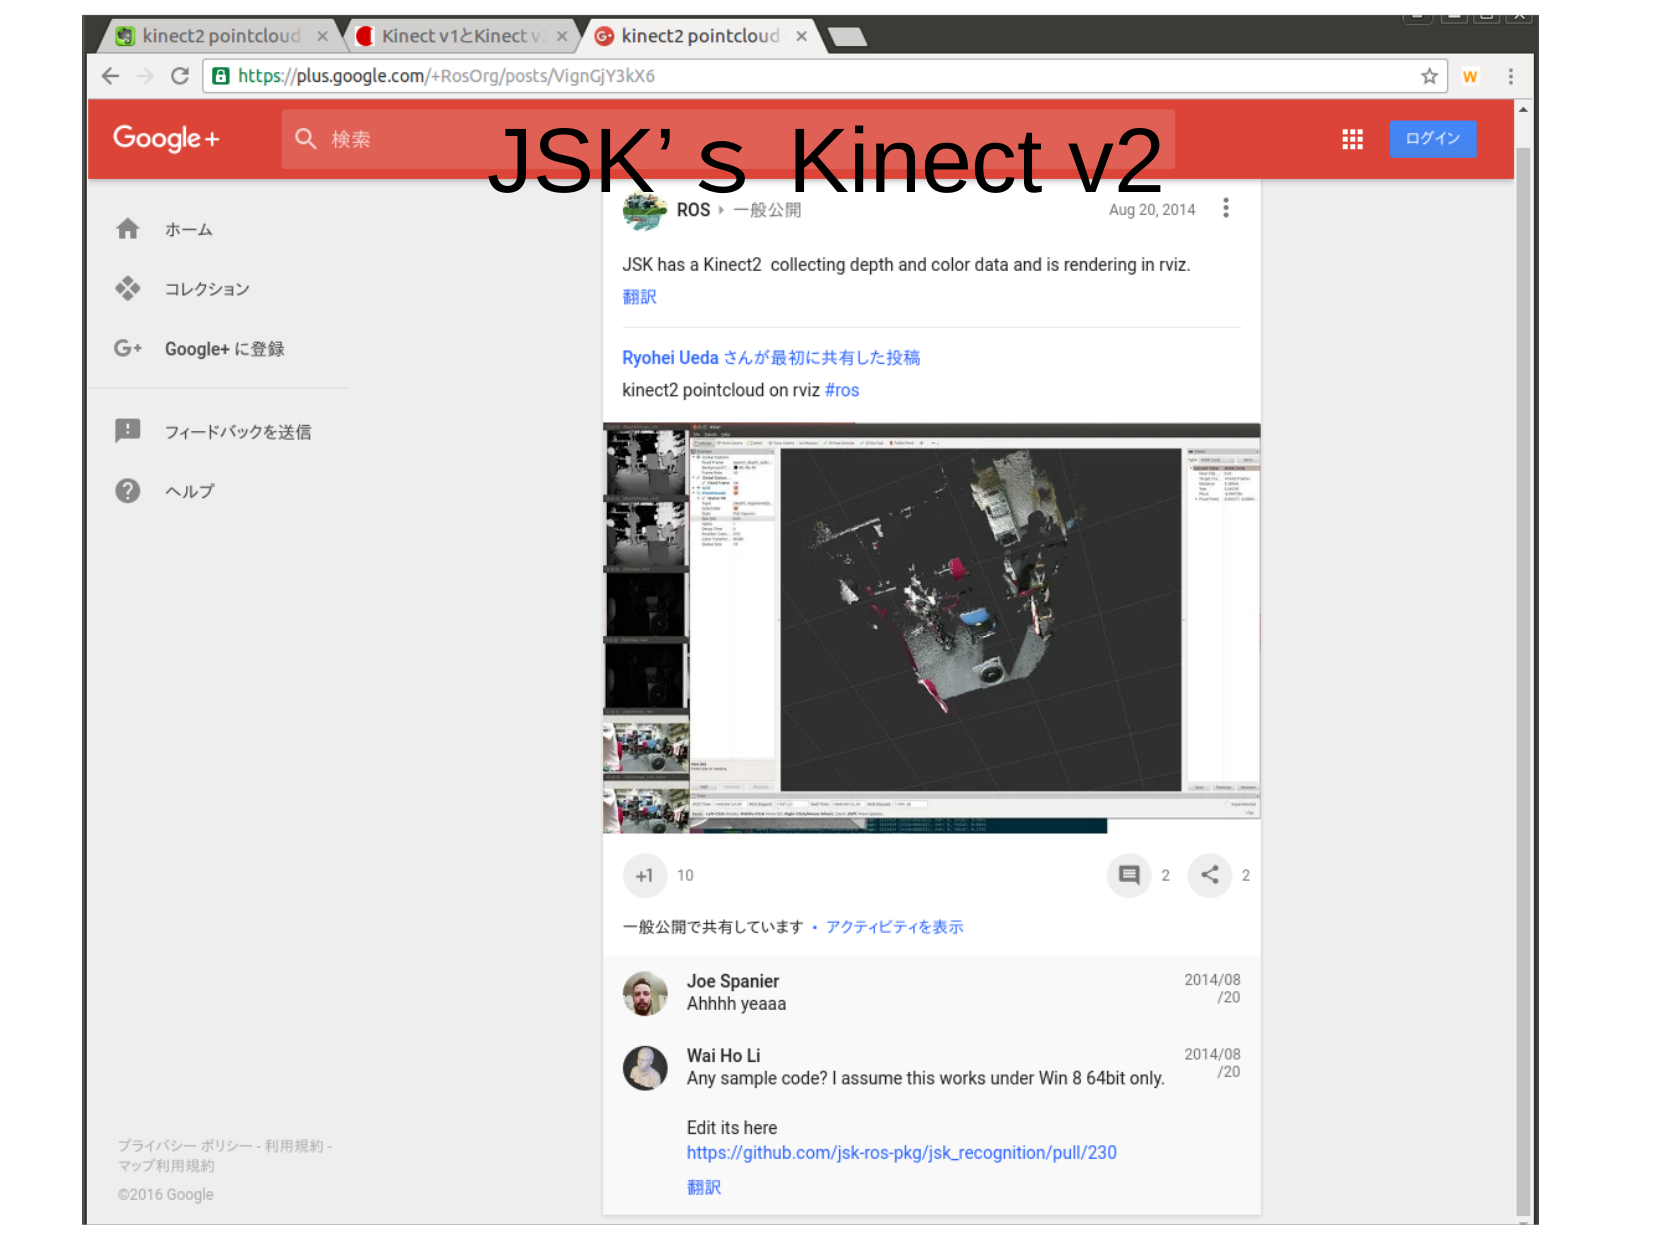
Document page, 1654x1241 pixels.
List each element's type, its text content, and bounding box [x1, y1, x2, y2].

picture [82, 0, 1539, 49]
title JSK’ｓ Kinect v2 [82, 49, 1571, 257]
picture [82, 257, 1539, 1241]
